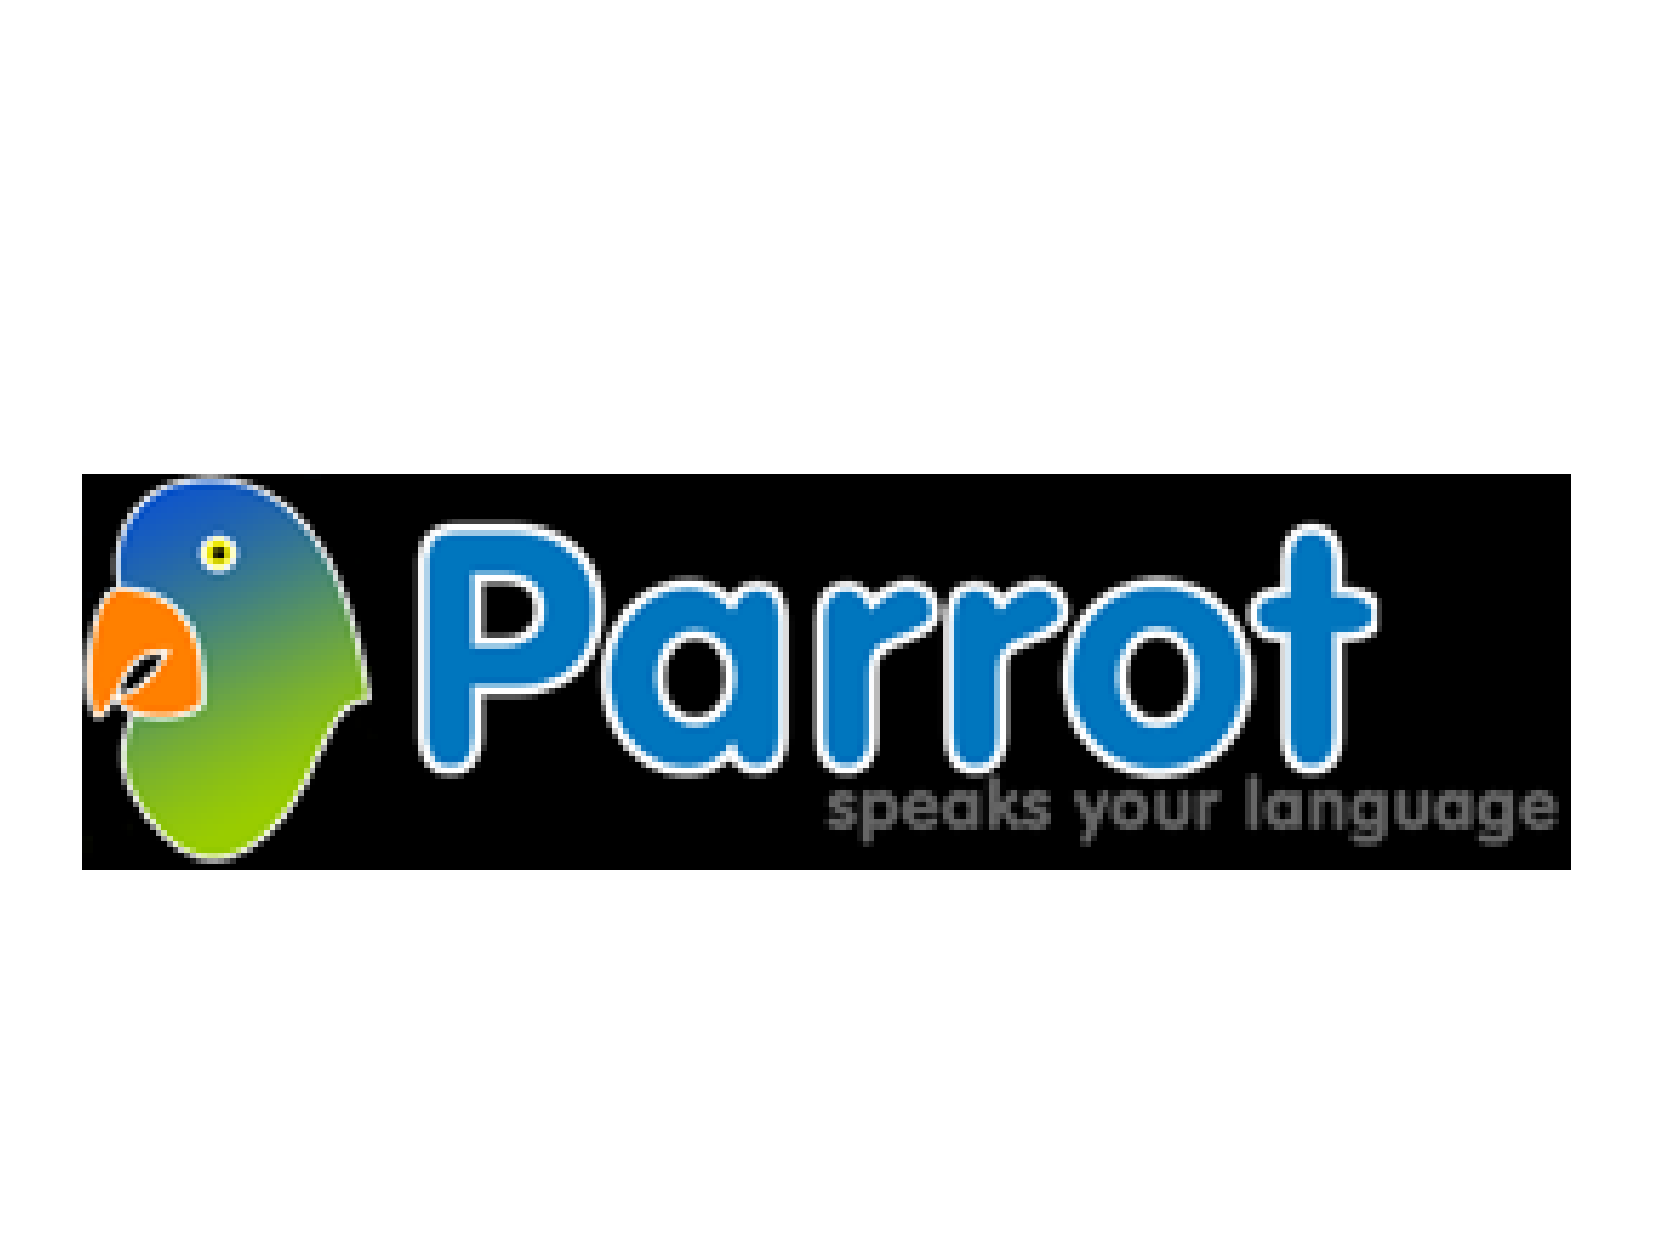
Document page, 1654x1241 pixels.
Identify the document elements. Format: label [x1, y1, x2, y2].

picture [82, 474, 1571, 871]
